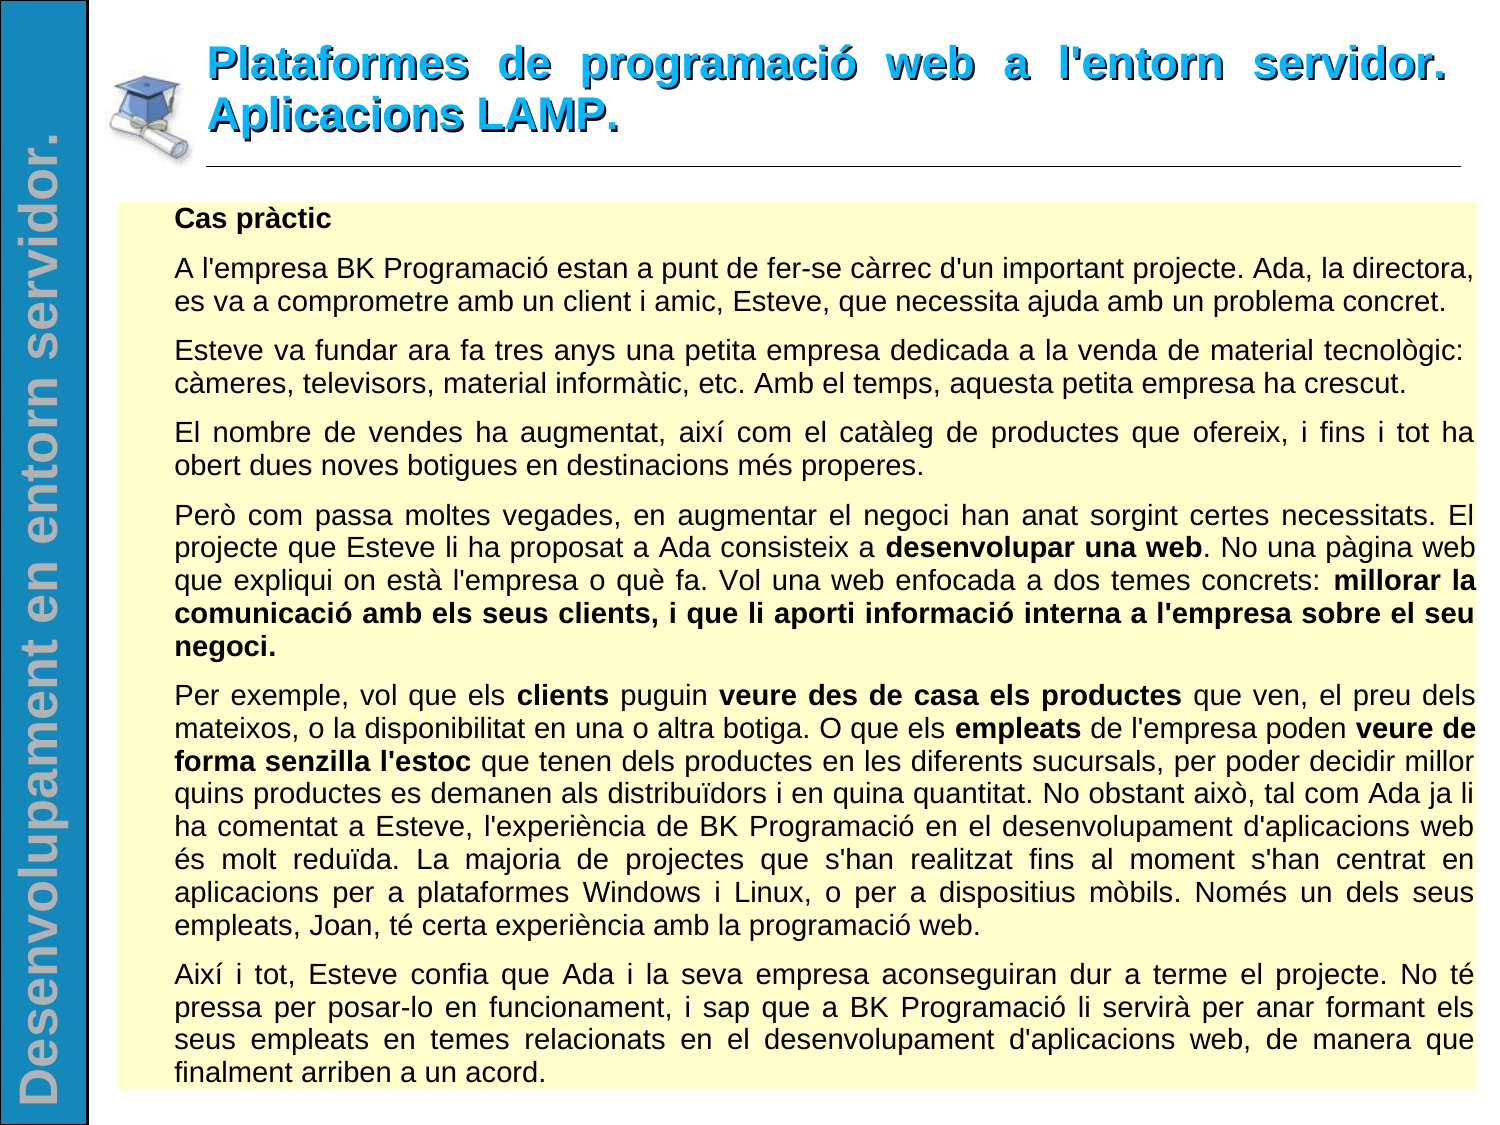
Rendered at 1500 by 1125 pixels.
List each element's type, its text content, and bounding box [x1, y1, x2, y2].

title Plataformes de programació web a l'entorn servidor. Aplicacions LAMP. [206, 29, 1447, 148]
list Cas pràctic A l'empresa BK Programació estan a punt de fer-se càrrec d'un important projecte. Ada, la directora, es va a comprometre amb un client i amic, Esteve, que necessita ajuda amb un problema concret. Esteve va fundar ara fa tres anys una petita empresa dedicada a la venda de material tecnològic: càmeres, televisors, material informàtic, etc. Amb el temps, aquesta petita empresa ha crescut. El nombre de vendes ha augmentat, així com el catàleg de productes que ofereix, i fins i tot ha obert dues noves botigues en destinacions més properes. Però com passa moltes vegades, en augmentar el negoci han anat sorgint certes necessitats. El projecte que Esteve li ha proposat a Ada consisteix a desenvolupar una web. No una pàgina web que expliqui on està l'empresa o què fa. Vol una web enfocada a dos temes concrets: millorar la comunicació amb els seus clients, i que li aporti informació interna a l'empresa sobre el seu negoci. Per exemple, vol que els clients puguin veure des de casa els productes que ven, el preu dels mateixos, o la disponibilitat en una o altra botiga. O que els empleats de l'empresa poden veure de forma senzilla l'estoc que tenen dels productes en les diferents sucursals, per poder decidir millor quins productes es demanen als distribuïdors i en quina quantitat. No obstant això, tal com Ada ja li ha comentat a Esteve, l'experiència de BK Programació en el desenvolupament d'aplicacions web és molt reduïda. La majoria de projectes que s'han realitzat fins al moment s'han centrat en aplicacions per a plataformes Windows i Linux, o per a dispositius mòbils. Només un dels seus empleats, Joan, té certa experiència amb la programació web. Així i tot, Esteve confia que Ada i la seva empresa aconseguiran dur a terme el projecte. No té pressa per posar-lo en funcionament, i sap que a BK Programació li servirà per anar formant els seus empleats en temes relacionats en el desenvolupament d'aplicacions web, de manera que finalment arriben a un acord. [118, 202, 1477, 1089]
picture [93, 61, 206, 174]
